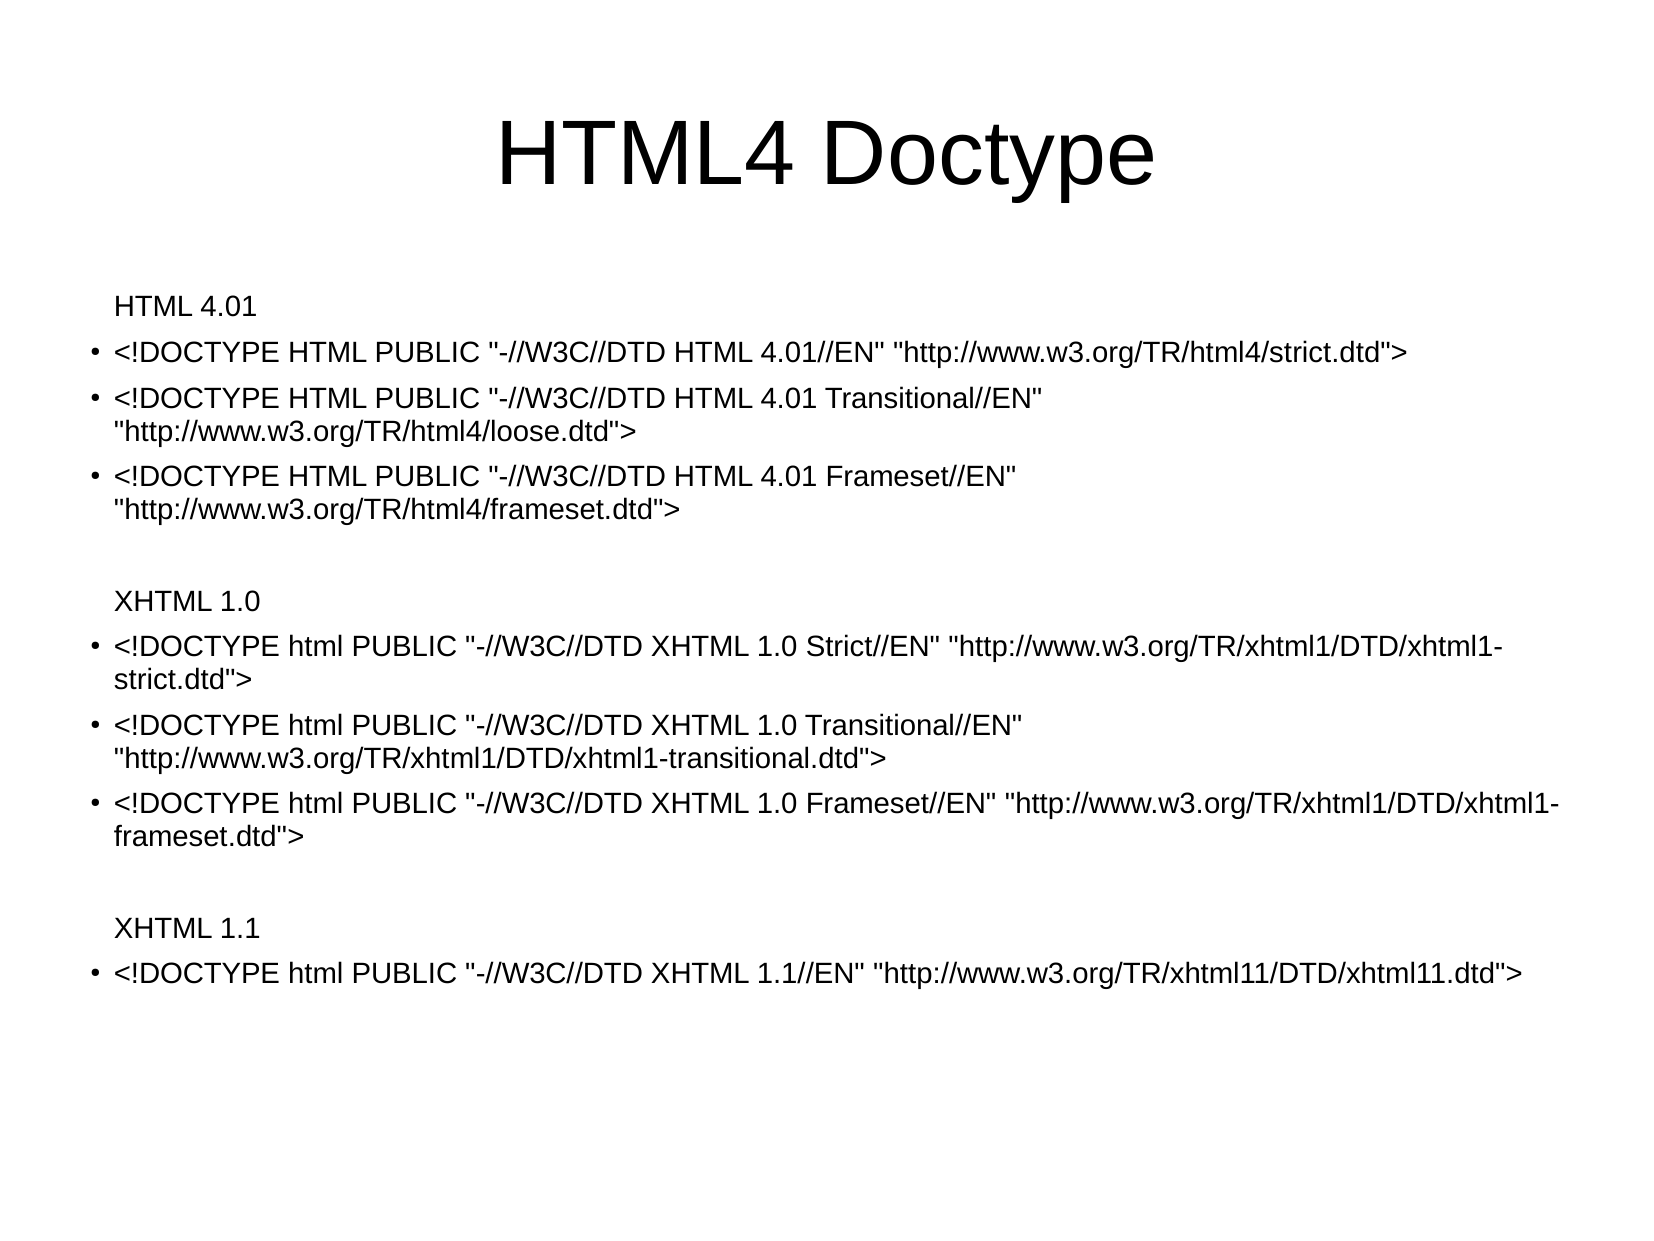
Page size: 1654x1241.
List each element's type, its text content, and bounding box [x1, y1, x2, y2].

title HTML4 Doctype [82, 49, 1571, 257]
list HTML 4.01 <!DOCTYPE HTML PUBLIC "-//W3C//DTD HTML 4.01//EN" "http://www.w3.org/TR/html4/strict.dtd"> <!DOCTYPE HTML PUBLIC "-//W3C//DTD HTML 4.01 Transitional//EN" "http://www.w3.org/TR/html4/loose.dtd"> <!DOCTYPE HTML PUBLIC "-//W3C//DTD HTML 4.01 Frameset//EN" "http://www.w3.org/TR/html4/frameset.dtd"> XHTML 1.0 <!DOCTYPE html PUBLIC "-//W3C//DTD XHTML 1.0 Strict//EN" "http://www.w3.org/TR/xhtml1/DTD/xhtml1-strict.dtd"> <!DOCTYPE html PUBLIC "-//W3C//DTD XHTML 1.0 Transitional//EN" "http://www.w3.org/TR/xhtml1/DTD/xhtml1-transitional.dtd"> <!DOCTYPE html PUBLIC "-//W3C//DTD XHTML 1.0 Frameset//EN" "http://www.w3.org/TR/xhtml1/DTD/xhtml1-frameset.dtd"> XHTML 1.1 <!DOCTYPE html PUBLIC "-//W3C//DTD XHTML 1.1//EN" "http://www.w3.org/TR/xhtml11/DTD/xhtml11.dtd"> [82, 290, 1571, 1010]
